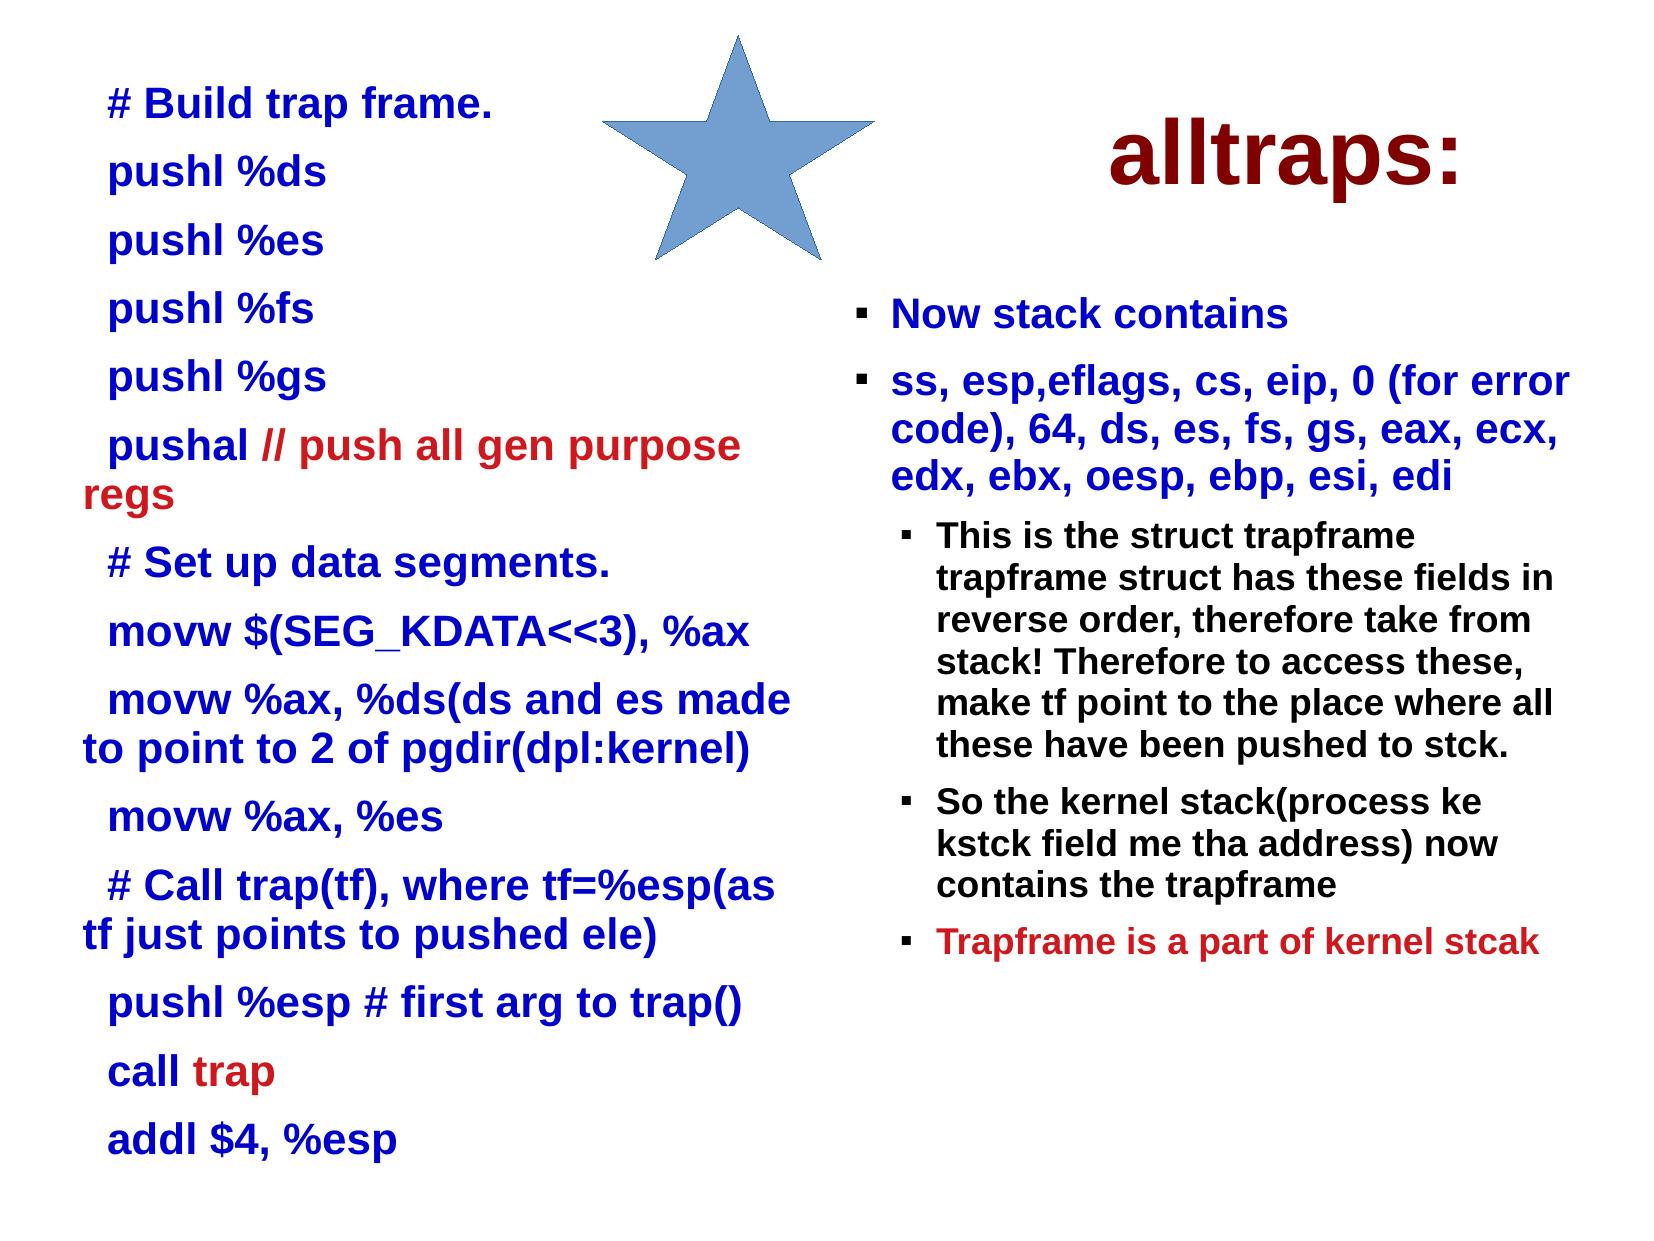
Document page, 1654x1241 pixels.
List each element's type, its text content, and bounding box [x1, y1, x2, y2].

list # Build trap frame. pushl %ds pushl %es pushl %fs pushl %gs pushal // push all gen purpose regs # Set up data segments. movw $(SEG_KDATA<<3), %ax movw %ax, %ds(ds and es made to point to 2 of pgdir(dpl:kernel) movw %ax, %es # Call trap(tf), where tf=%esp(as tf just points to pushed ele) pushl %esp # first arg to trap() call trap addl $4, %esp [82, 78, 809, 1197]
text_box [602, 35, 875, 260]
title alltraps: [1003, 49, 1571, 257]
list Now stack contains ss, esp,eflags, cs, eip, 0 (for error code), 64, ds, es, fs, gs, eax, ecx, edx, ebx, oesp, ebp, esi, edi This is the struct trapframe trapframe struct has these fields in reverse order, therefore take from stack! Therefore to access these, make tf point to the place where all these have been pushed to stck. So the kernel stack(process ke kstck field me tha address) now contains the trapframe Trapframe is a part of kernel stcak [845, 290, 1572, 1010]
